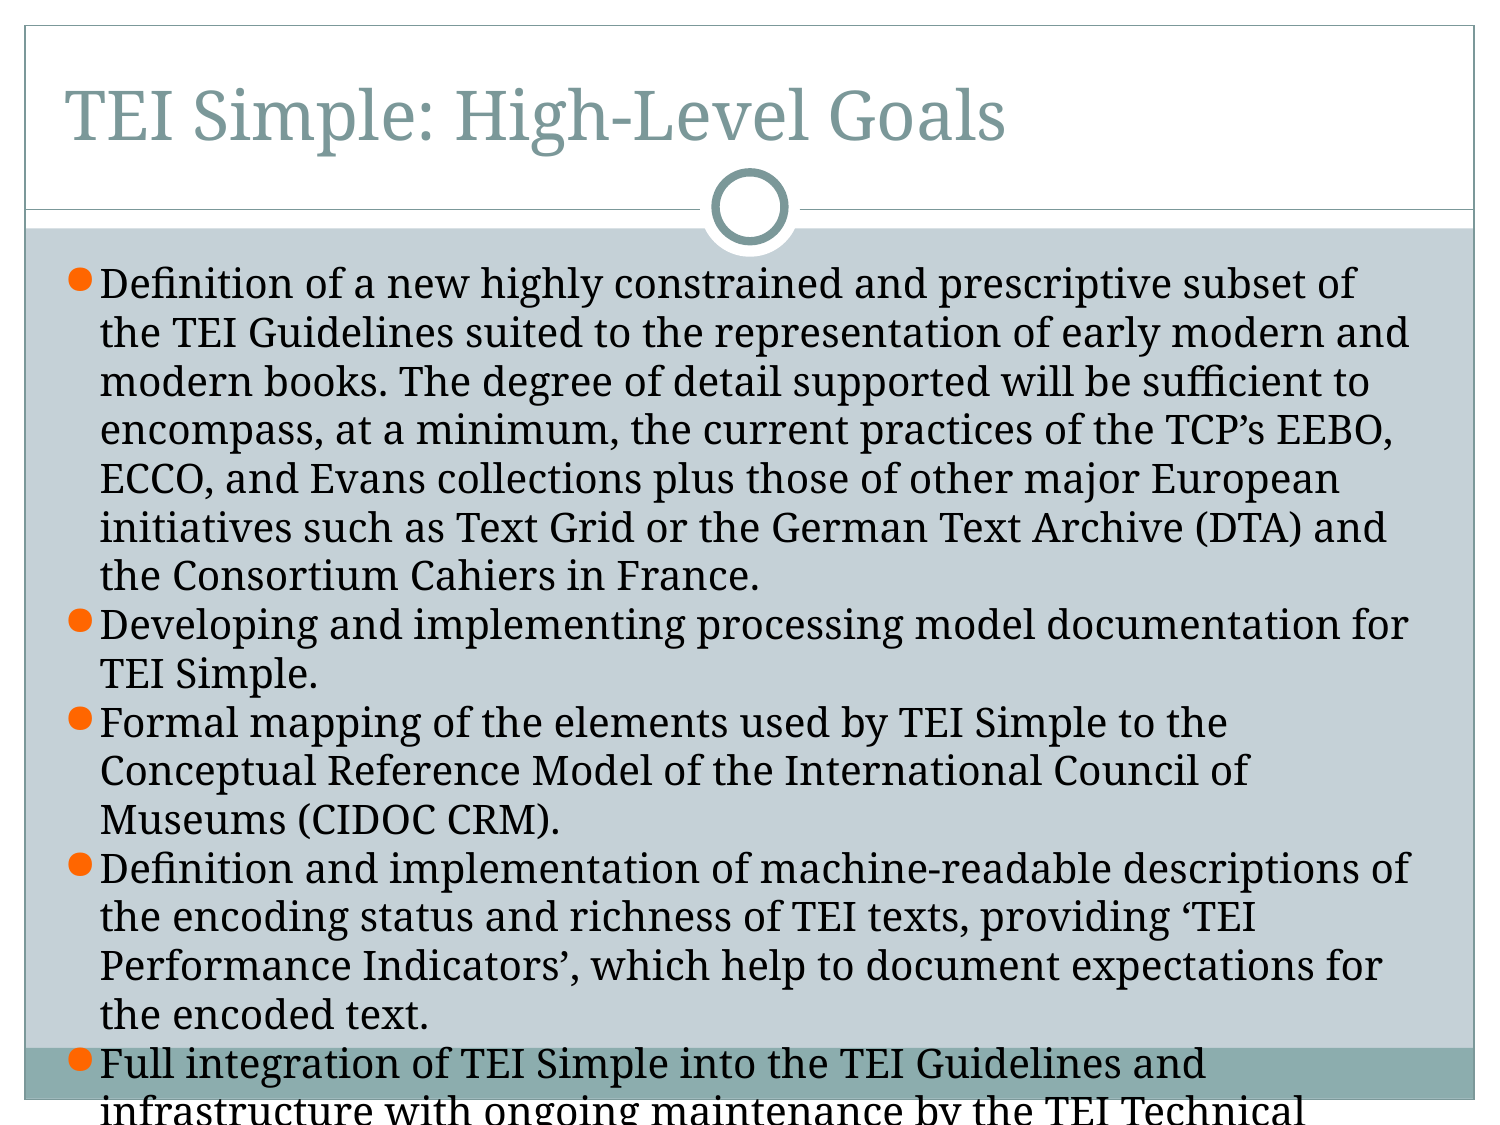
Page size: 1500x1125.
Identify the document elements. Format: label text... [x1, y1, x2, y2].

text_box TEI Simple: High-Level Goals [49, 37, 1450, 162]
text_box Definition of a new highly constrained and prescriptive subset of the TEI Guidelines suited to the representation of early modern and modern books. The degree of detail supported will be sufficient to encompass, at a minimum, the current practices of the TCP’s EEBO, ECCO, and Evans collections plus those of other major European initiatives such as Text Grid or the German Text Archive (DTA) and the Consortium Cahiers in France. Developing and implementing processing model documentation for TEI Simple. Formal mapping of the elements used by TEI Simple to the Conceptual Reference Model of the International Council of Museums (CIDOC CRM). Definition and implementation of machine-readable descriptions of the encoding status and richness of TEI texts, providing ‘TEI Performance Indicators’, which help to document expectations for the encoded text. Full integration of TEI Simple into the TEI Guidelines and infrastructure with ongoing maintenance by the TEI Technical Council. [49, 250, 1445, 1001]
